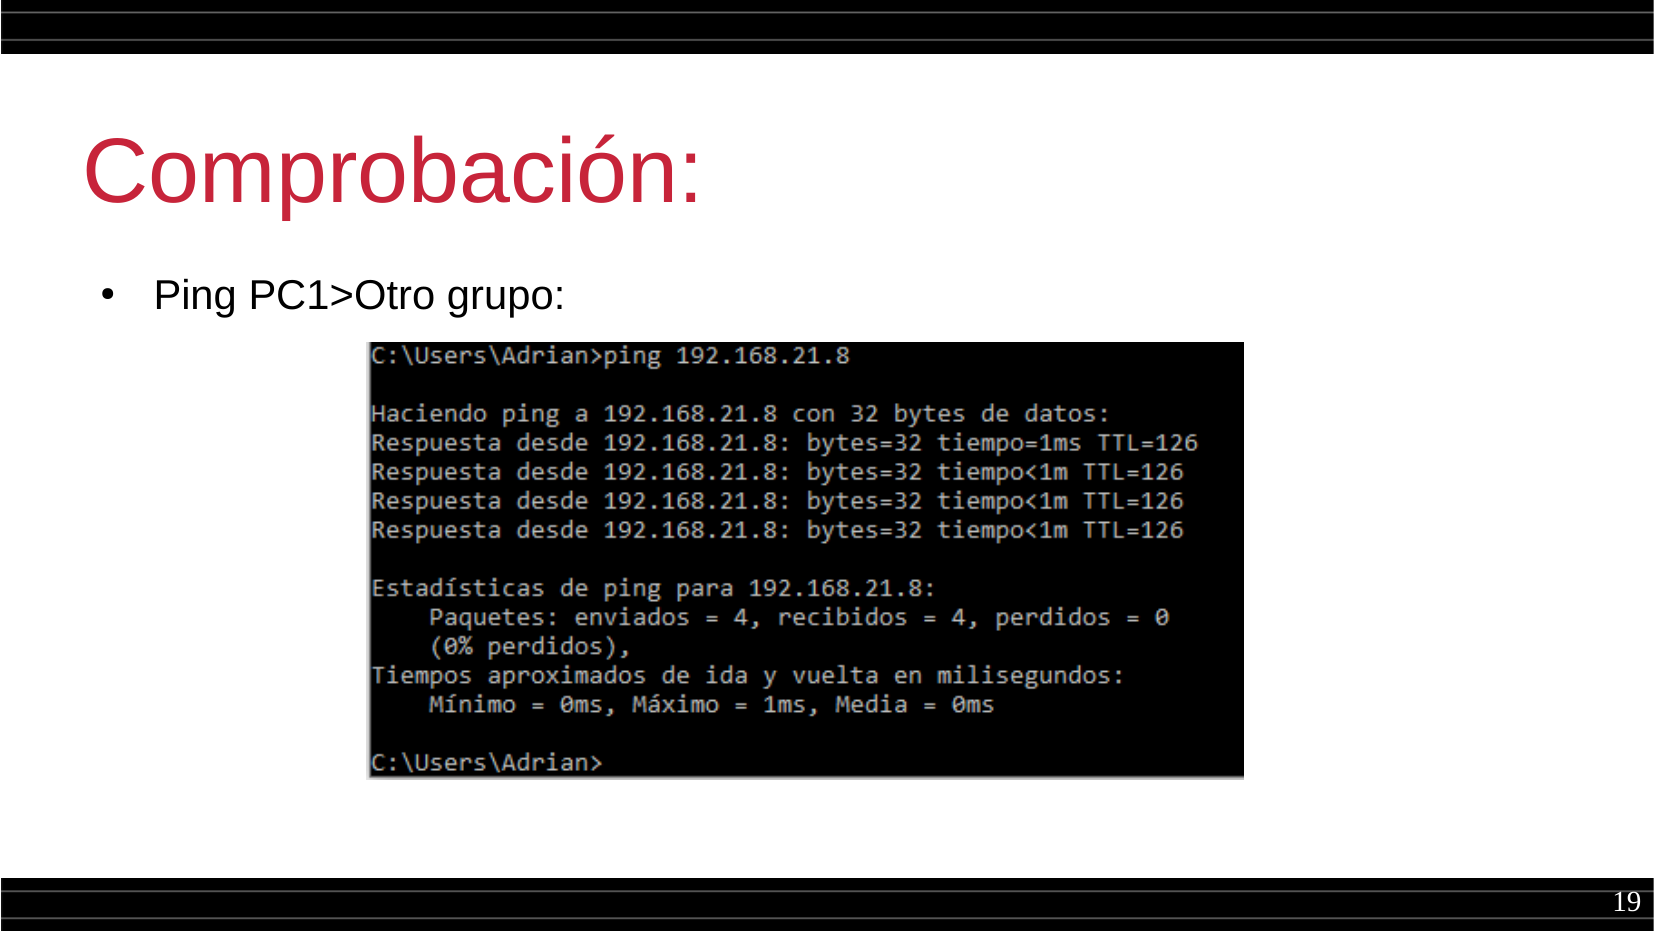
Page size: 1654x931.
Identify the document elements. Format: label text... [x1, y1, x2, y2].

picture [1, 878, 1654, 931]
title Comprobación: [82, 92, 1571, 249]
list Ping PC1>Otro grupo: [82, 271, 1571, 758]
picture [1, 0, 1654, 54]
picture [366, 342, 1244, 780]
